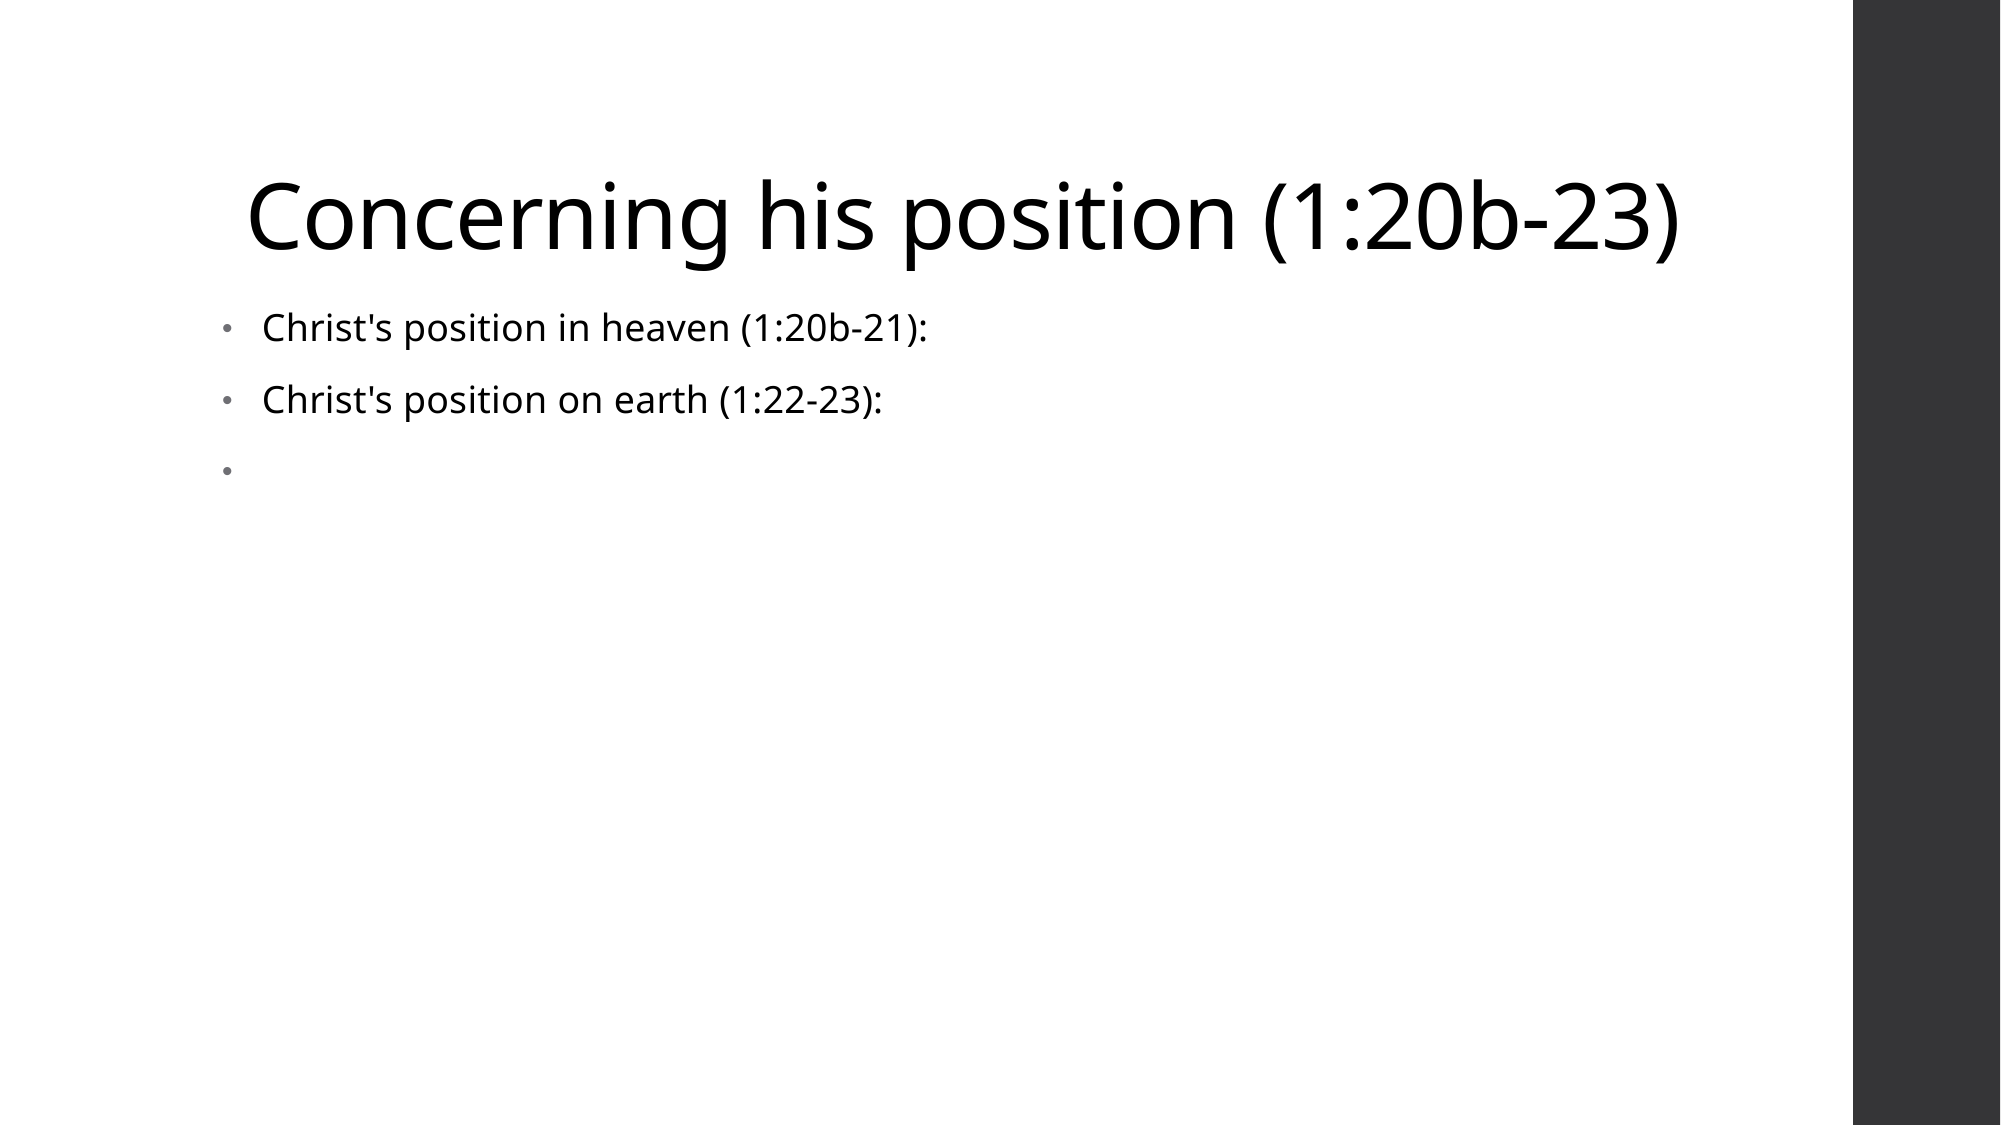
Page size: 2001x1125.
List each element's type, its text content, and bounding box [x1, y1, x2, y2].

list Christ's position in heaven (1:20b-21): Christ's position on earth (1:22-23): [206, 299, 1617, 1014]
title Concerning his position (1:20b-23) [206, 60, 1797, 278]
